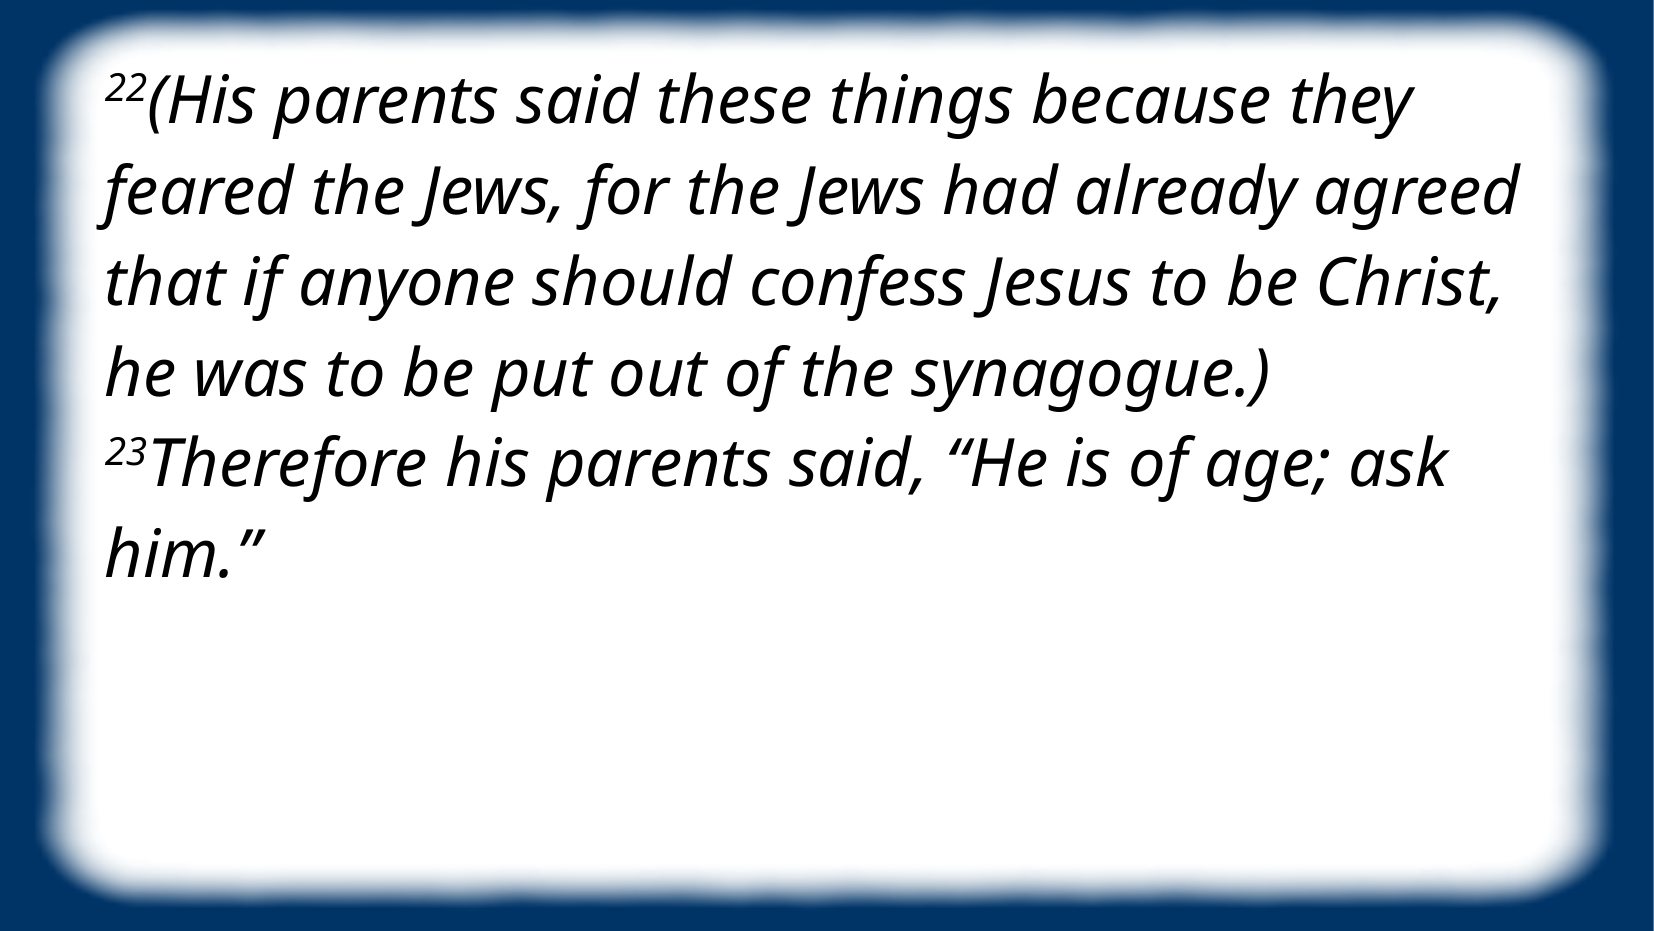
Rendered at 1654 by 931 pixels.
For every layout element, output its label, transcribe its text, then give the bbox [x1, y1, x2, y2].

picture [0, 0, 1654, 931]
text_box 22(His parents said these things because they feared the Jews, for the Jews had already agreed that if anyone should confess Jesus to be Christ, he was to be put out of the synagogue.) 23Therefore his parents said, “He is of age; ask him.” [90, 45, 1561, 593]
